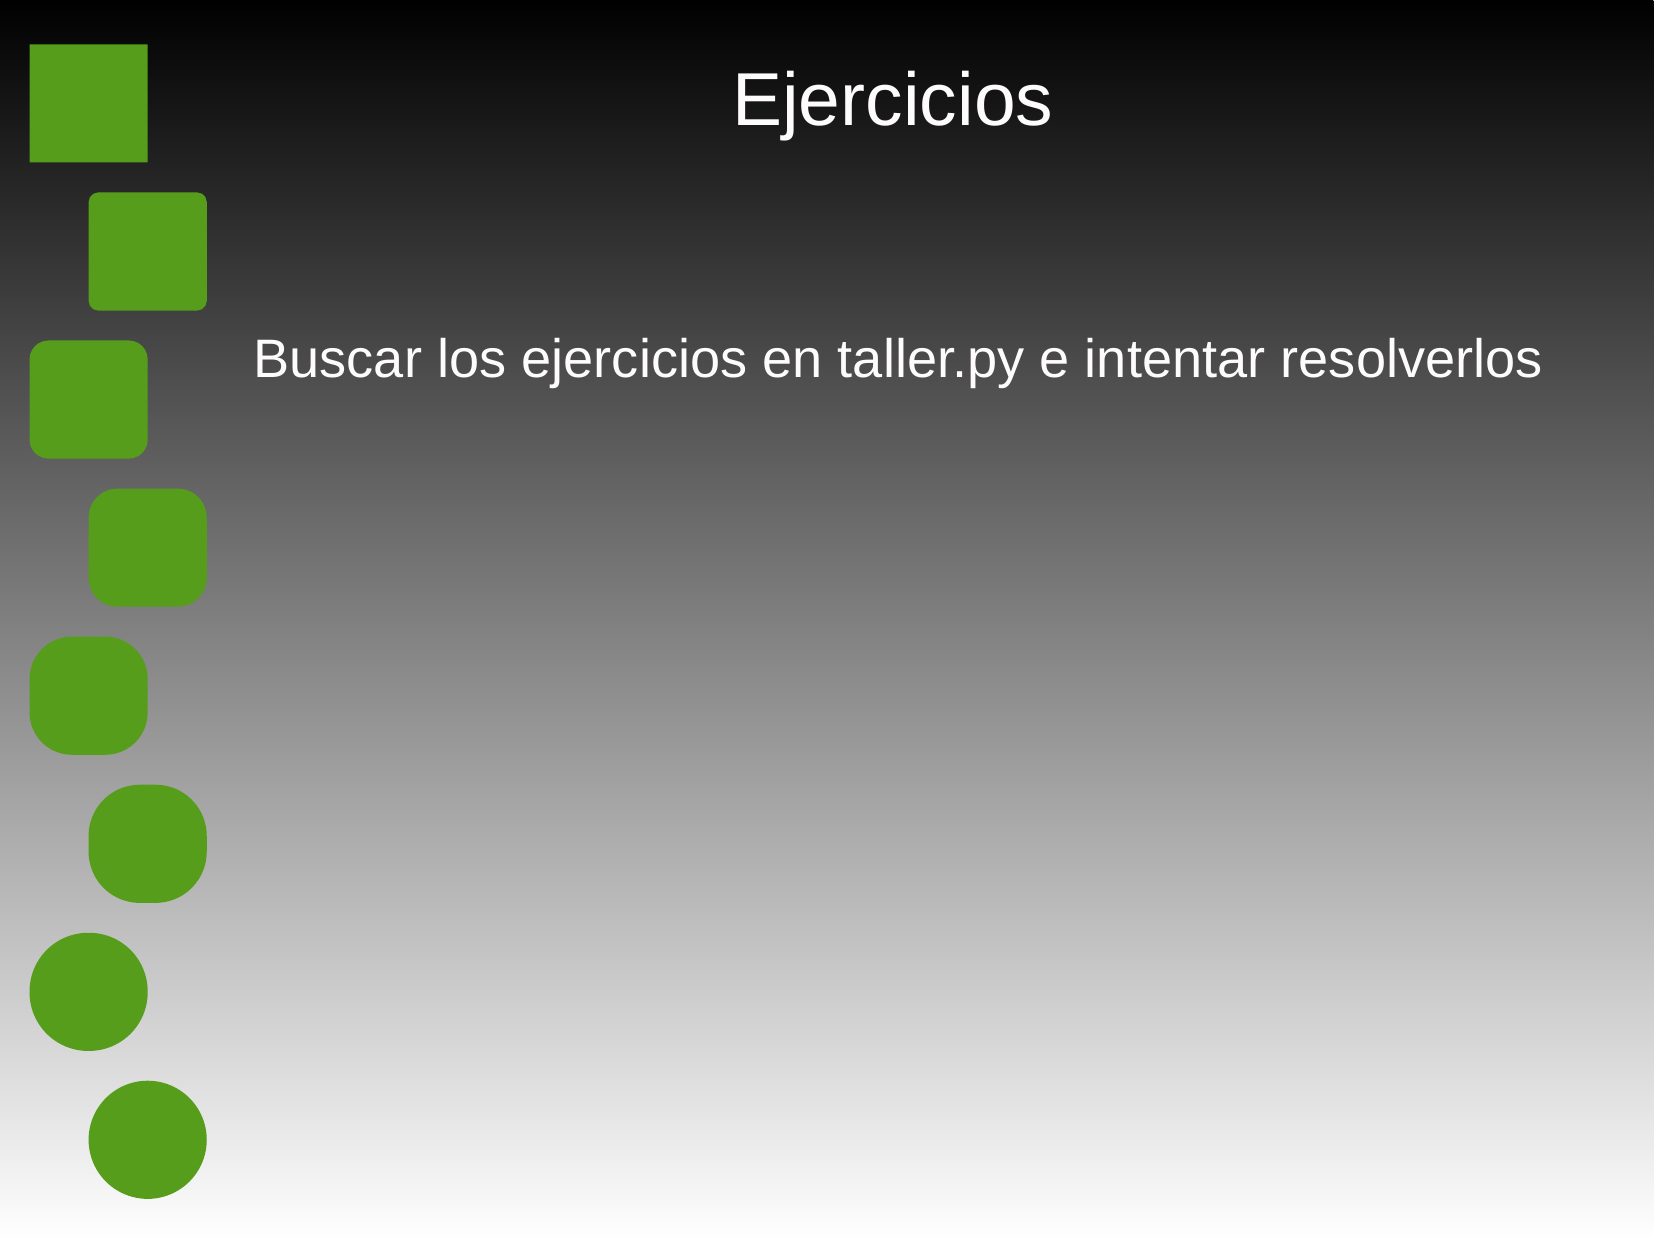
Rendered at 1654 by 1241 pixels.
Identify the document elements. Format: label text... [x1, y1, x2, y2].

title Ejercicios [214, 49, 1571, 236]
text_box Buscar los ejercicios en taller.py e intentar resolverlos [238, 278, 1632, 1219]
